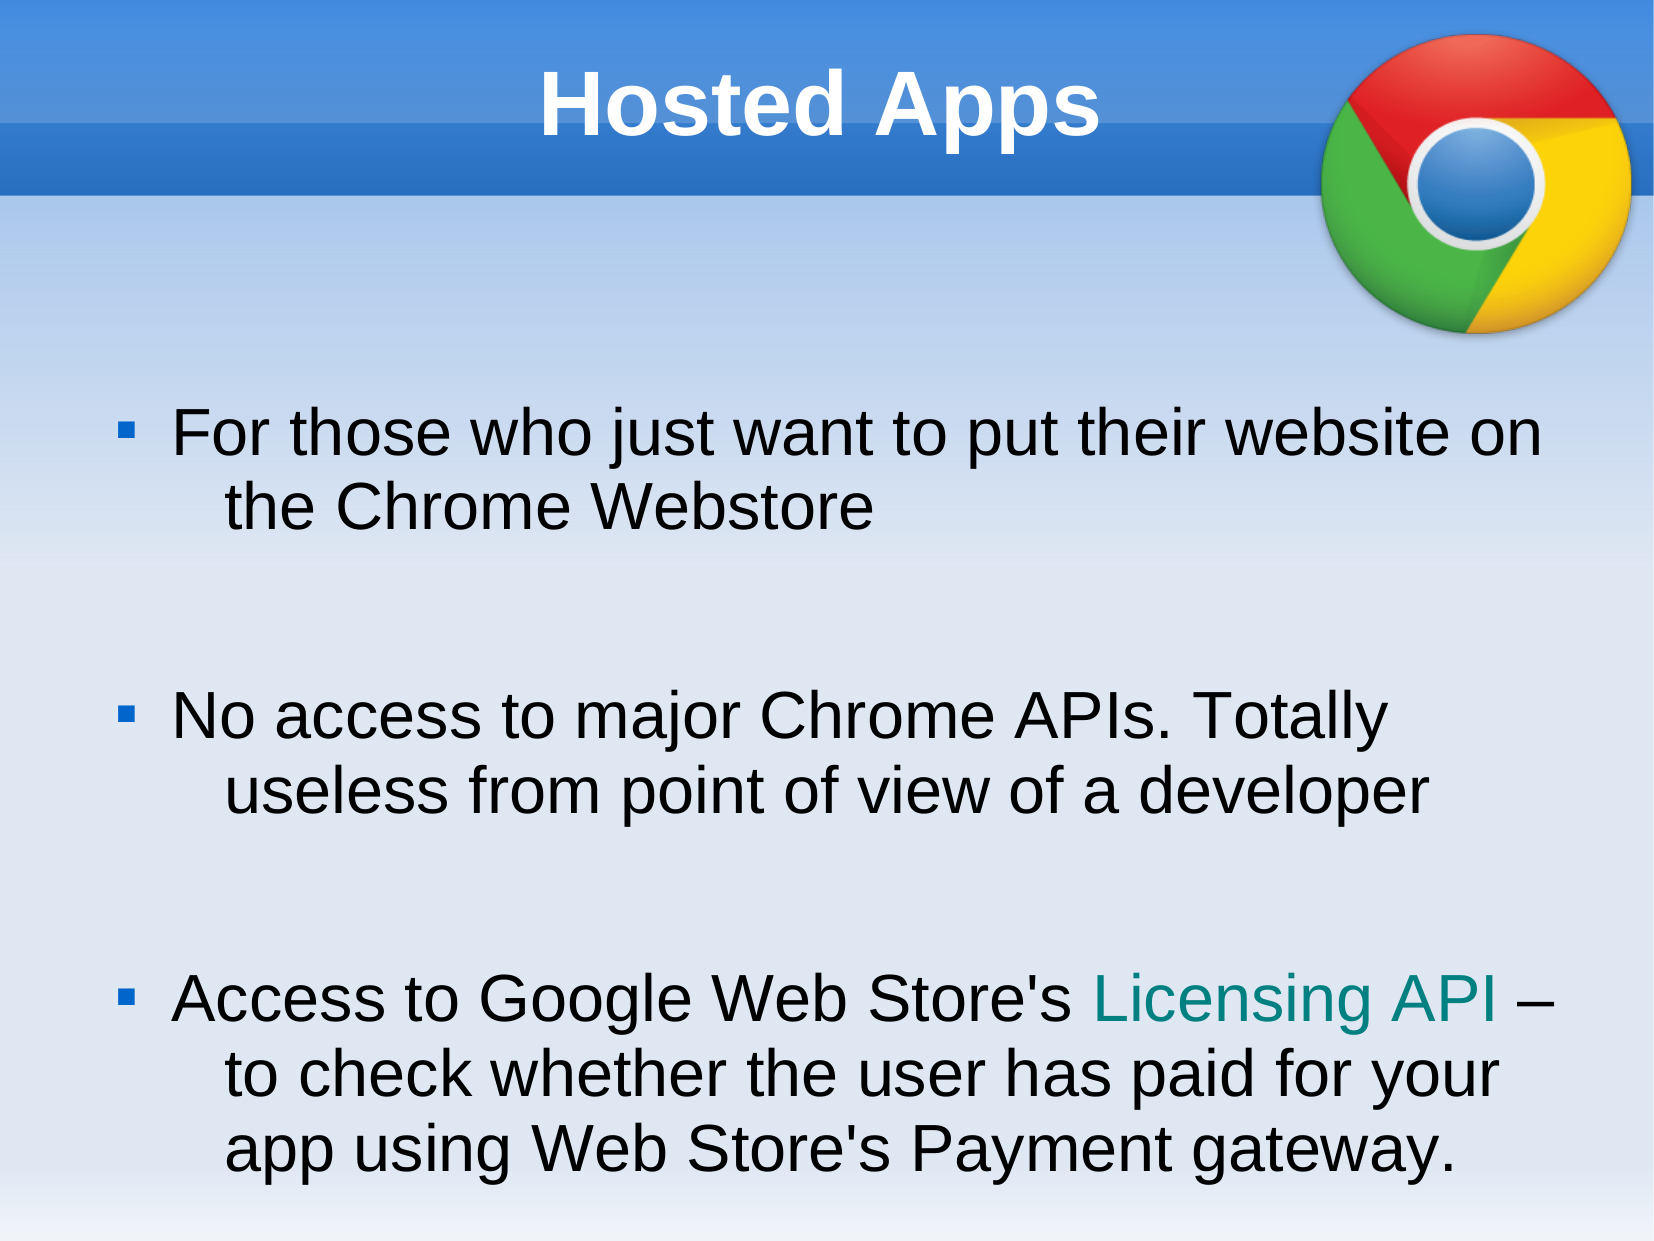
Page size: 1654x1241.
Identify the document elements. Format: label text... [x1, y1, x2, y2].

picture [0, 0, 1654, 1241]
title Hosted Apps [76, 0, 1565, 208]
list For those who just want to put their website on the Chrome Webstore No access to major Chrome APIs. Totally useless from point of view of a developer Access to Google Web Store's Licensing API – to check whether the user has paid for your app using Web Store's Payment gateway. [82, 290, 1571, 1186]
